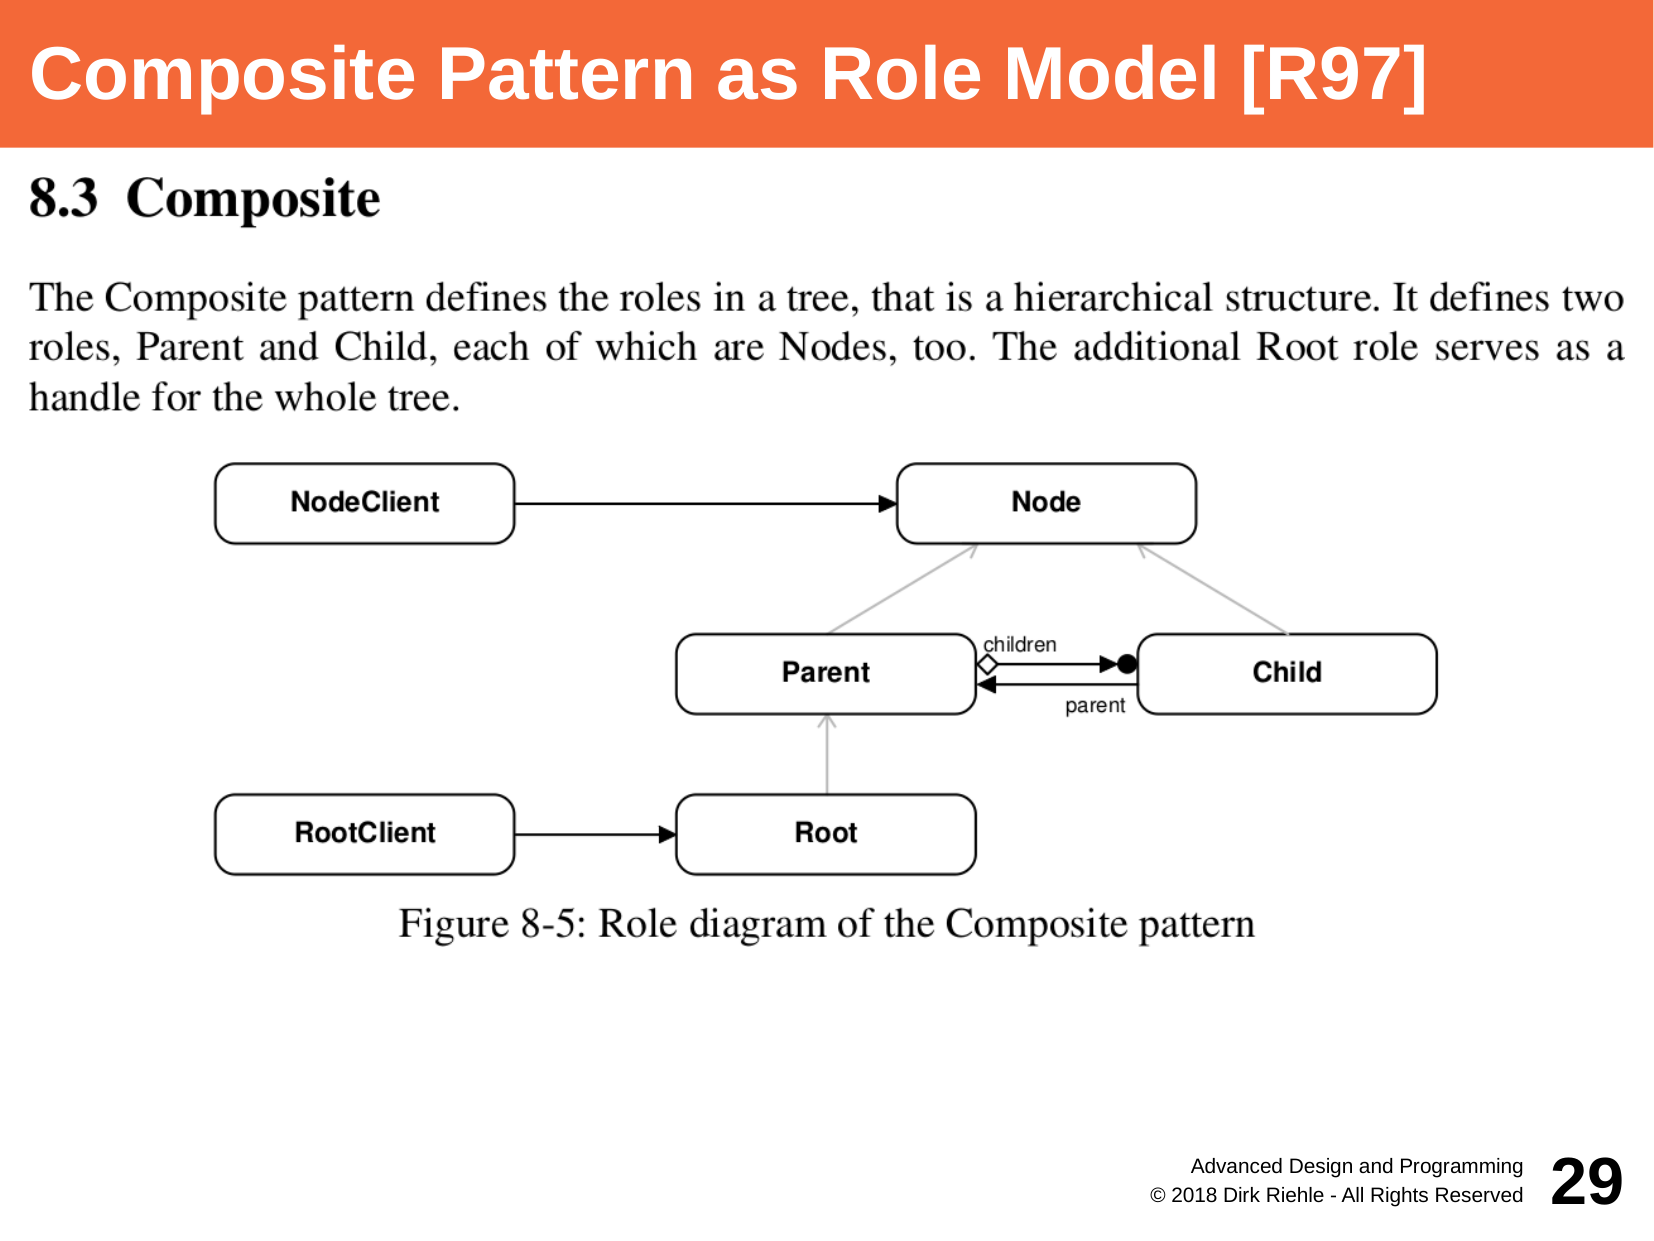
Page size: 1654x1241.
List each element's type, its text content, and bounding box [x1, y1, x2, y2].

title Composite Pattern as Role Model [R97] [0, 0, 1654, 148]
picture [29, 177, 1625, 947]
